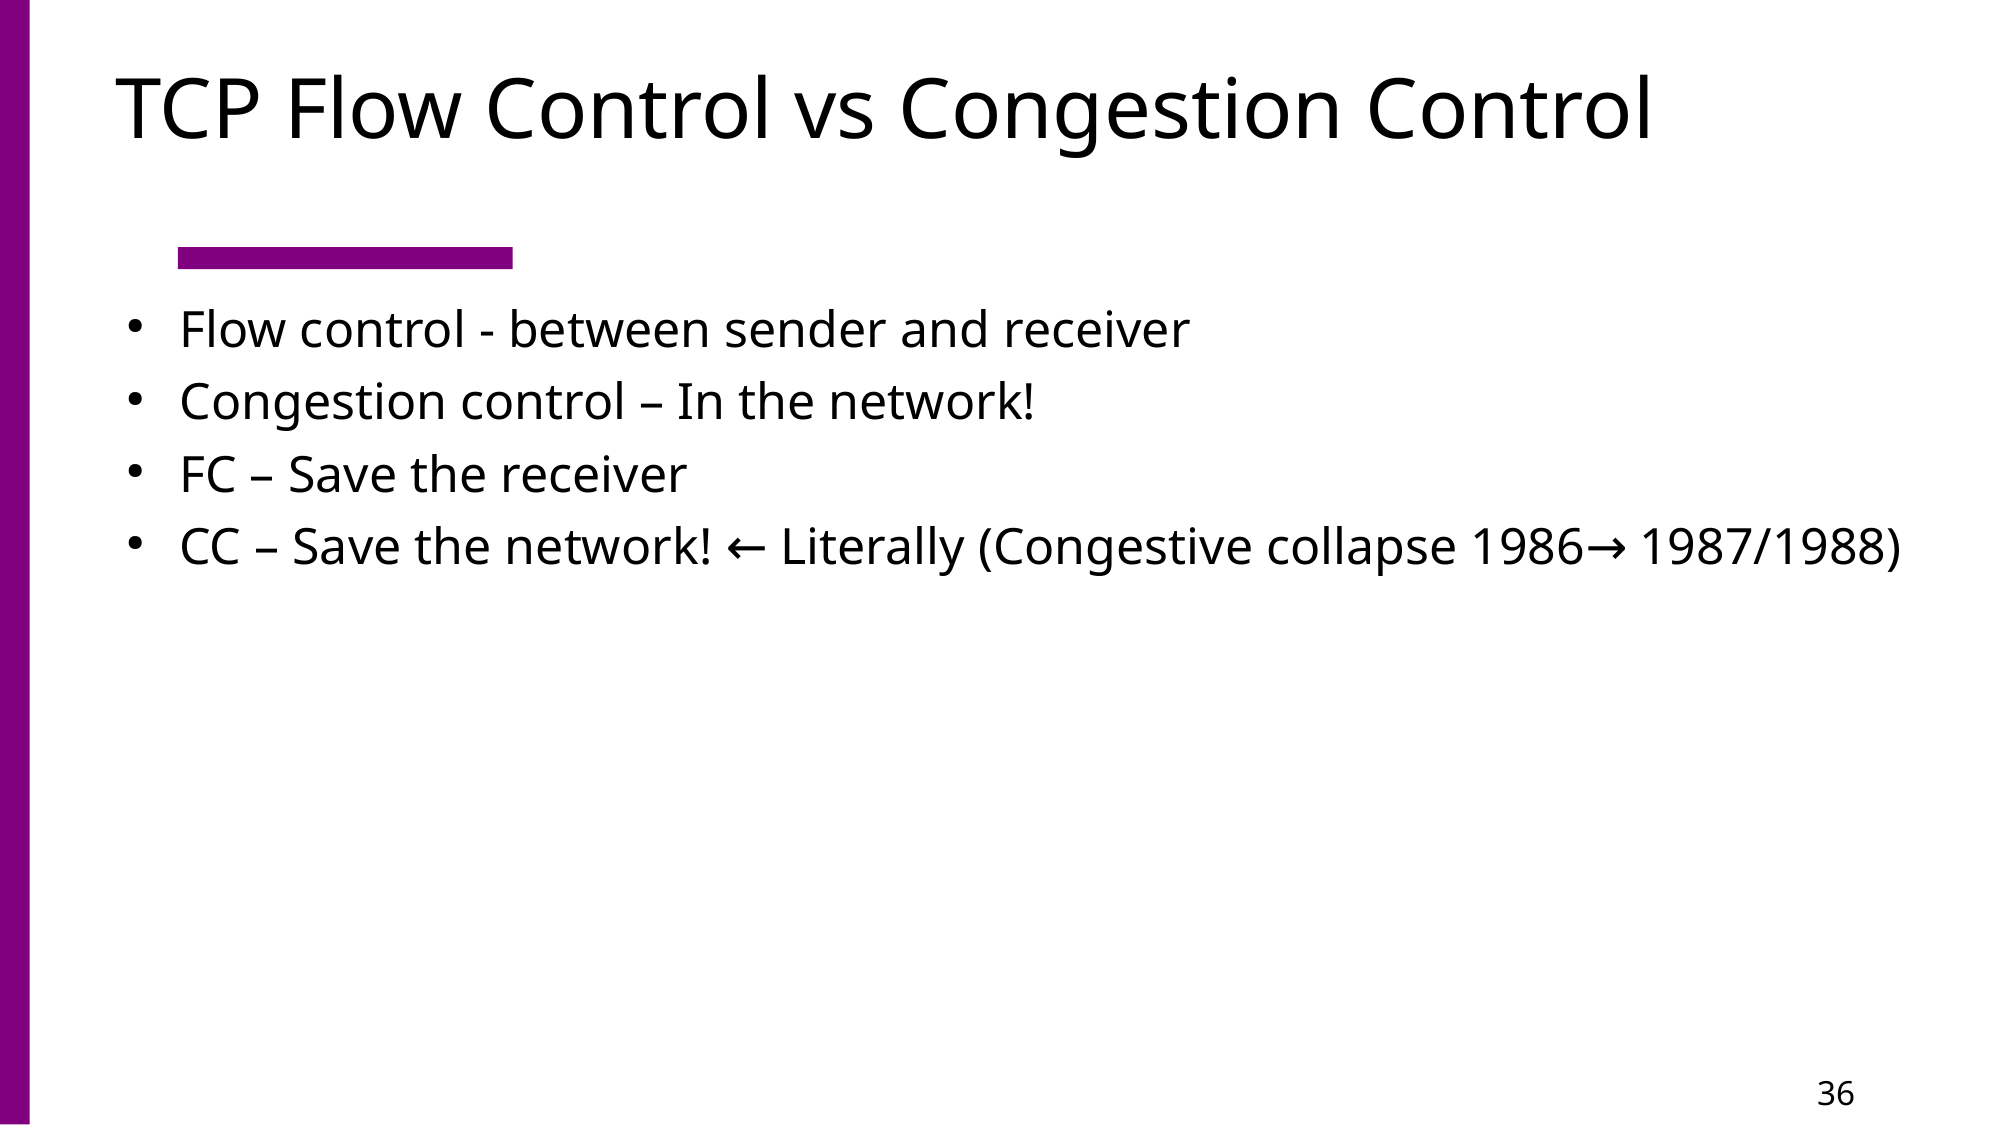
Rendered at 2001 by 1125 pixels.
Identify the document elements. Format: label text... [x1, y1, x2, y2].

title TCP Flow Control vs Congestion Control [64, 29, 1931, 182]
list Flow control - between sender and receiver Congestion control – In the network! FC – Save the receiver CC – Save the network! ← Literally (Congestive collapse 1986→ 1987/1988) [93, 217, 1925, 980]
